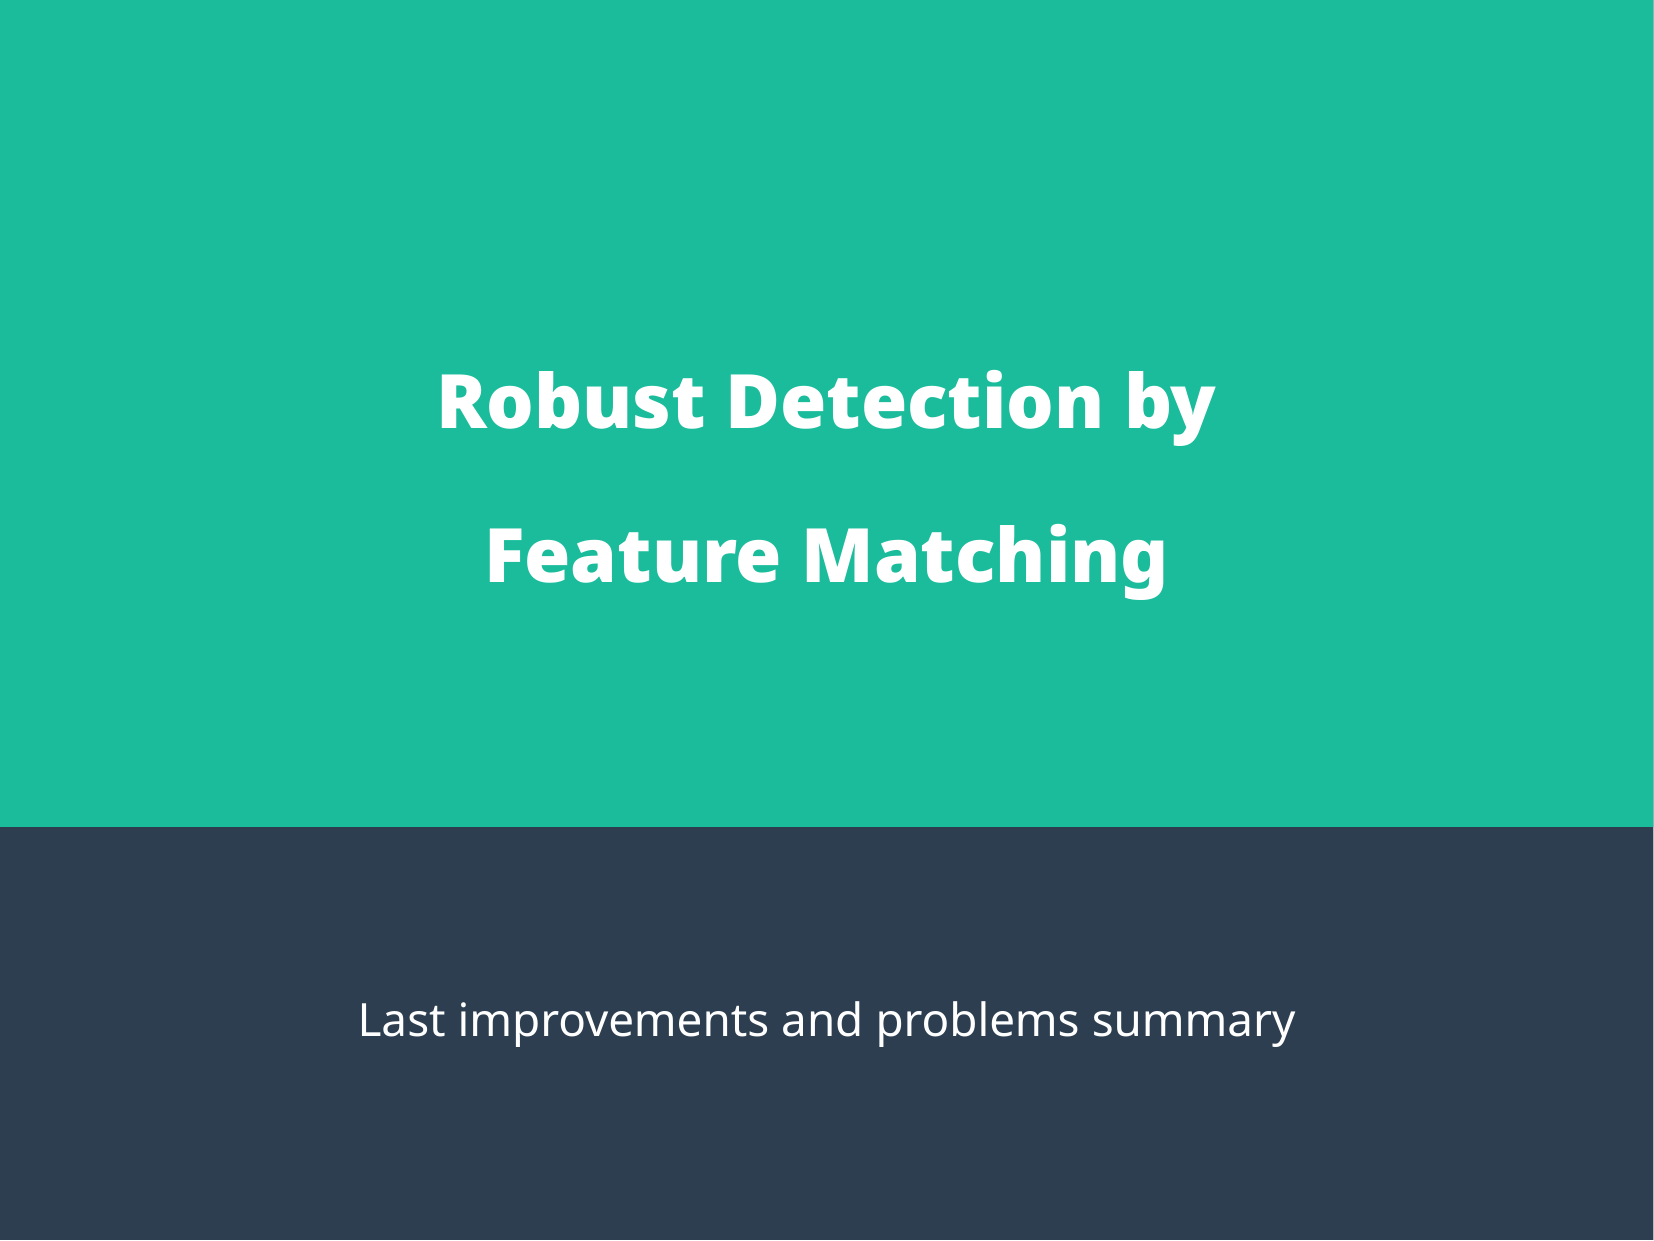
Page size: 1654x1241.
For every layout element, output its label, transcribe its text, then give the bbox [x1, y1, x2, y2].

subtitle Last improvements and problems summary [59, 856, 1595, 1182]
title Robust Detection by Feature Matching [59, 341, 1595, 560]
